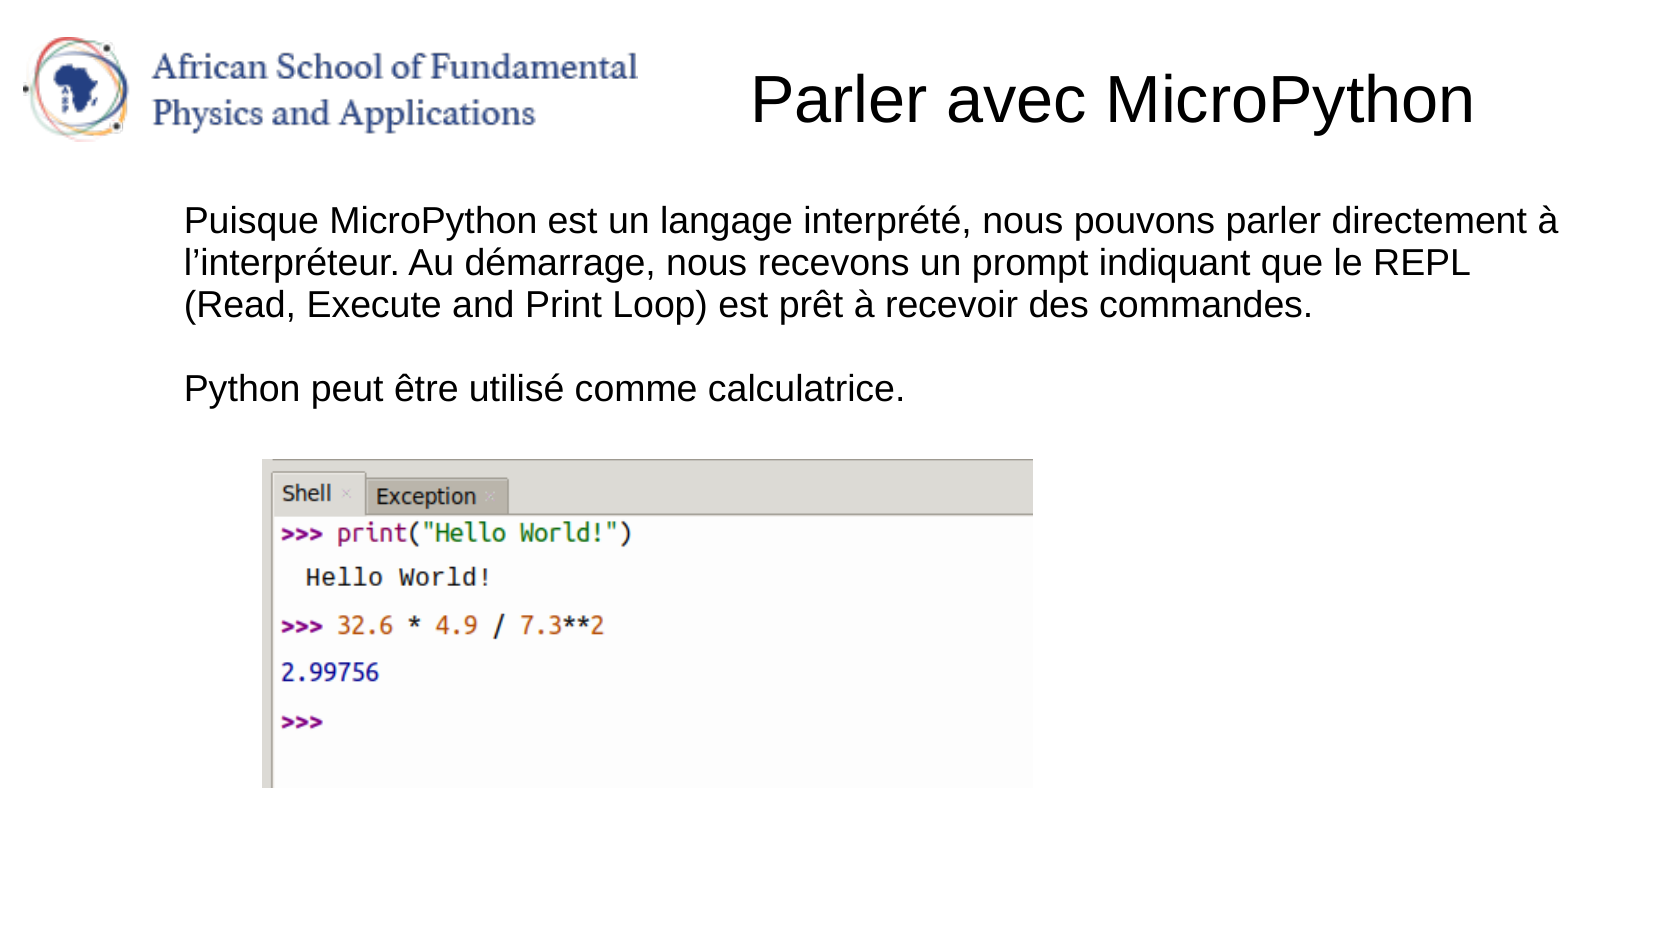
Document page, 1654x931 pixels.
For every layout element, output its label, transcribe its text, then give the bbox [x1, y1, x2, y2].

picture [23, 37, 635, 142]
picture [262, 459, 1033, 788]
title Parler avec MicroPython [635, 21, 1610, 177]
text_box Puisque MicroPython est un langage interprété, nous pouvons parler directement à l’interpréteur. Au démarrage, nous recevons un prompt indiquant que le REPL (Read, Execute and Print Loop) est prêt à recevoir des commandes. Python peut être utilisé comme calculatrice. [169, 192, 1601, 417]
